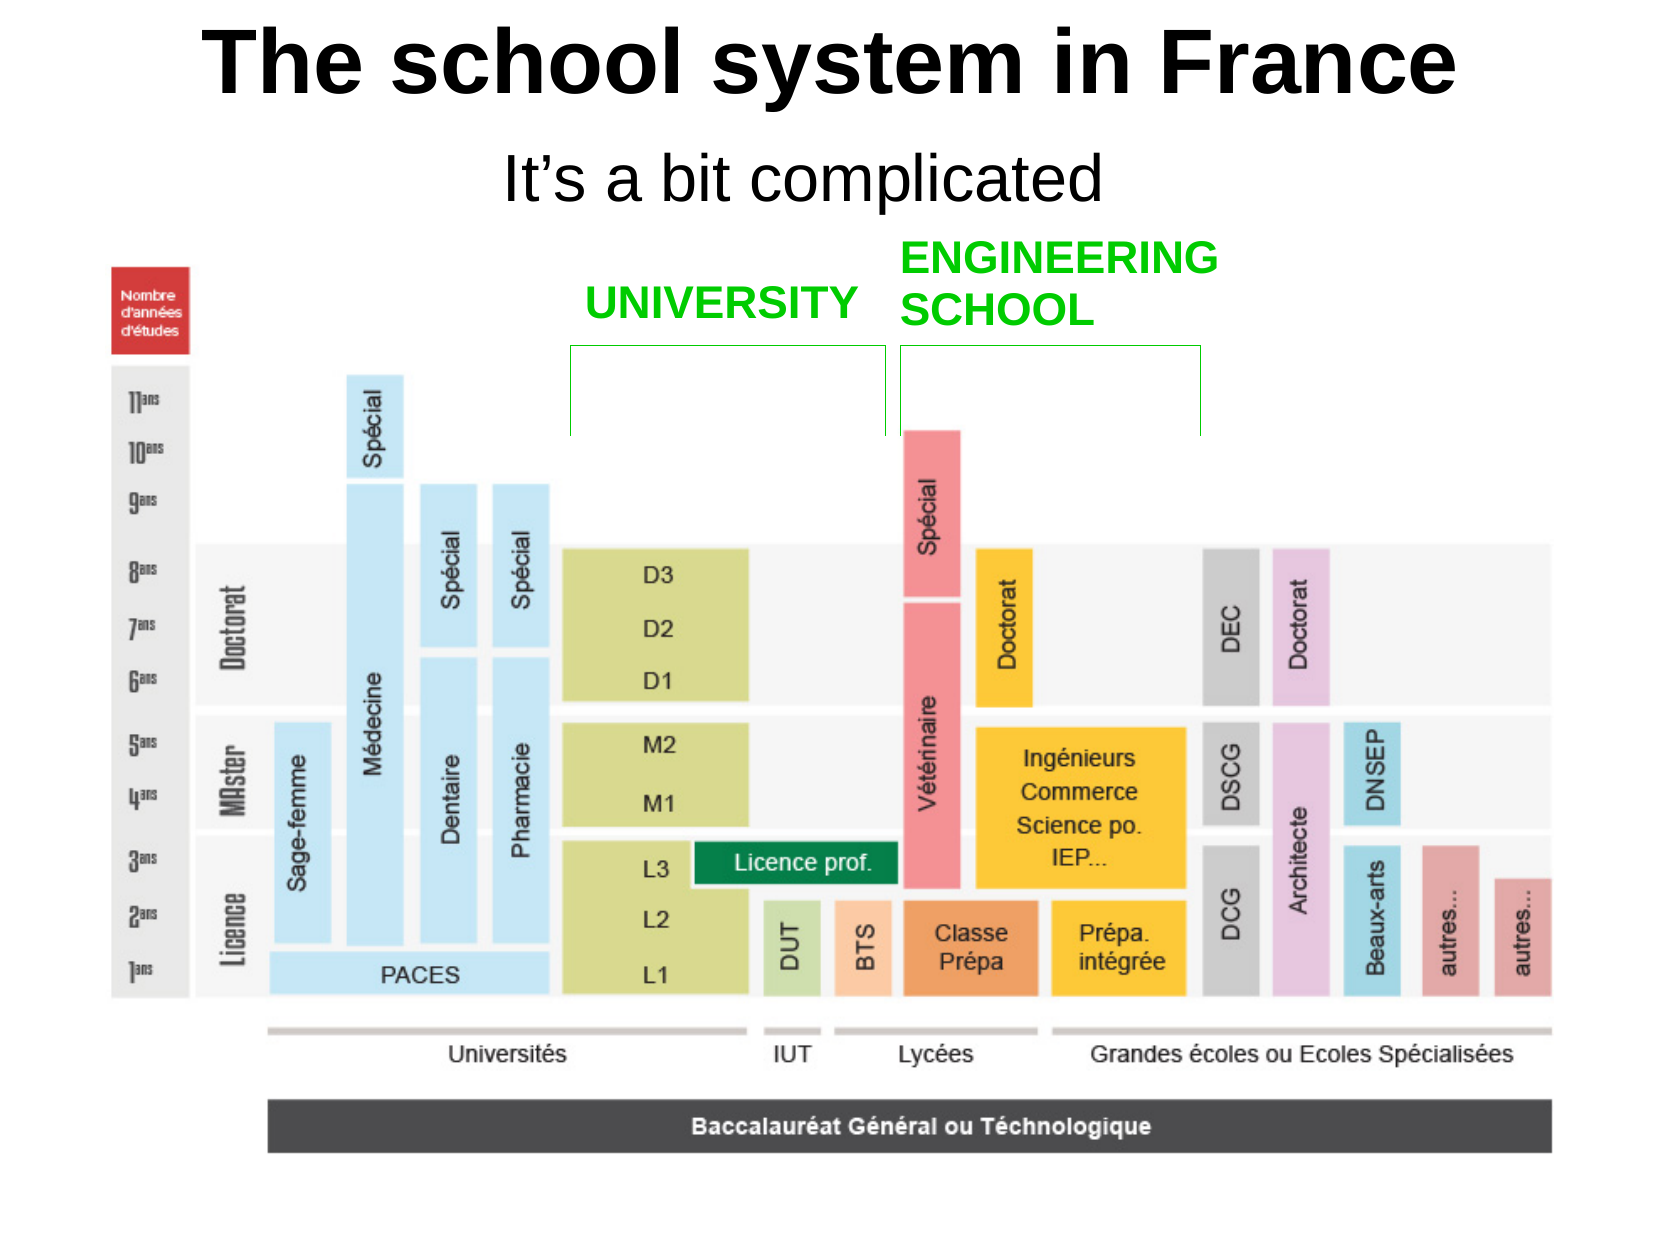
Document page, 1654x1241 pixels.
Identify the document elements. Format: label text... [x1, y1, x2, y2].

title The school system in France [86, 0, 1576, 166]
picture [105, 264, 1554, 1156]
text_box ENGINEERING SCHOOL [885, 225, 1261, 343]
text_box UNIVERSITY [570, 270, 885, 337]
title It’s a bit complicated [60, 75, 1549, 283]
